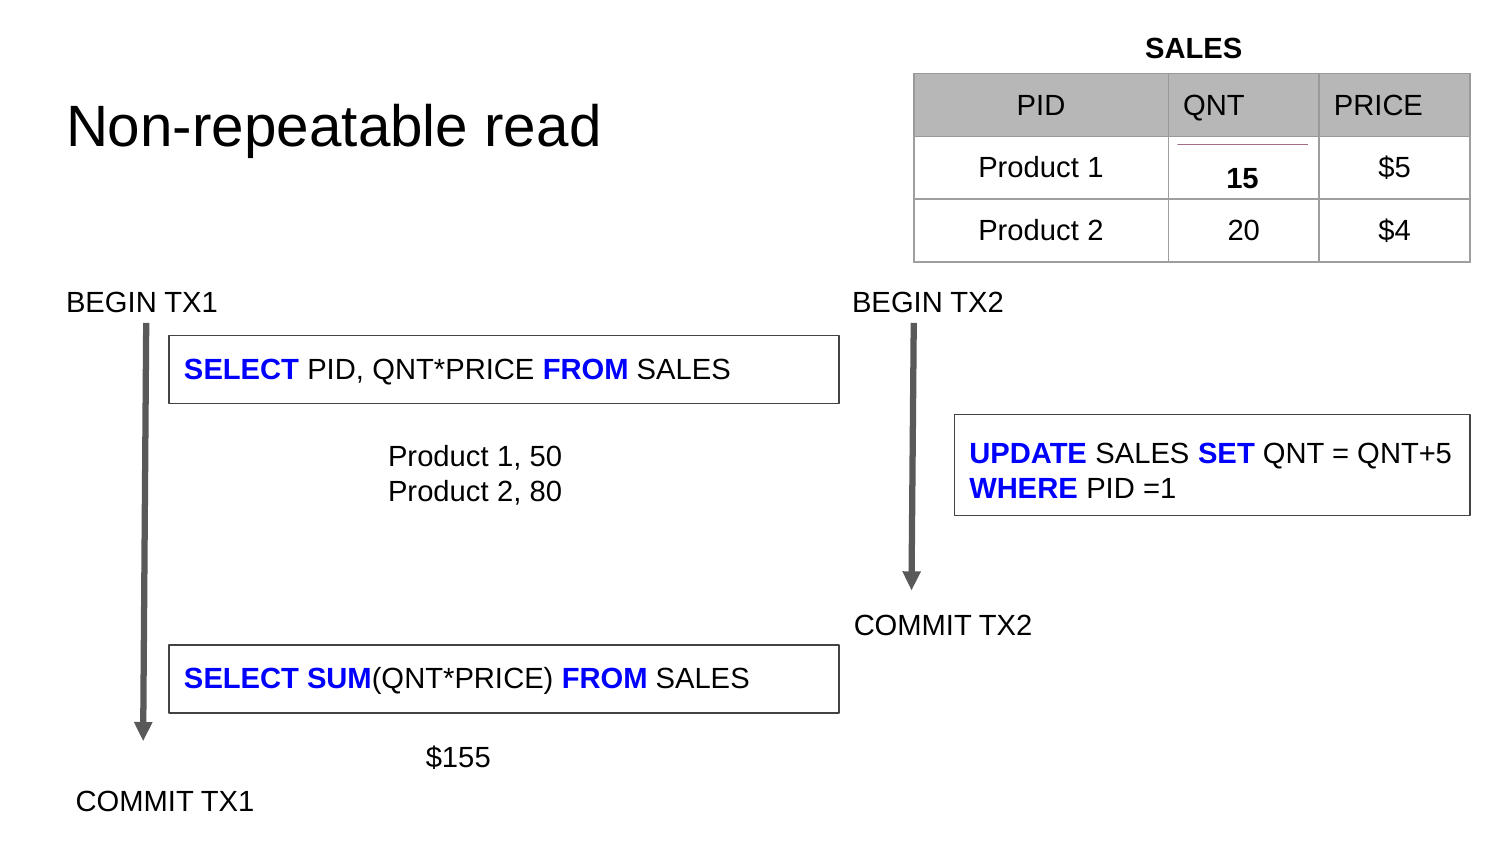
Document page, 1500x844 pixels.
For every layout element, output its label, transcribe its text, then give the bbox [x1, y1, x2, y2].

text_box SELECT SUM(QNT*PRICE) FROM SALES [168, 644, 839, 714]
table_cell $5 [1320, 137, 1469, 198]
text_box SELECT PID, QNT*PRICE FROM SALES [168, 335, 839, 404]
text_box 15 [1172, 144, 1313, 198]
table_cell Product 2 [915, 200, 1168, 261]
table_header QNT [1169, 74, 1318, 136]
table_cell 20 [1169, 200, 1318, 261]
title Non-repeatable read [51, 72, 624, 167]
table_header PID [915, 74, 1168, 136]
text_box UPDATE SALES SET QNT = QNT+5 WHERE PID =1 [954, 414, 1471, 516]
text_box BEGIN TX1 [51, 267, 235, 322]
text_box COMMIT TX1 [60, 767, 278, 821]
text_box COMMIT TX2 [838, 591, 1056, 645]
text_box $155 [410, 722, 542, 792]
text_box SALES [1130, 13, 1280, 68]
table_cell $4 [1320, 200, 1469, 261]
table_header PRICE [1320, 74, 1469, 136]
text_box Product 1, 50 Product 2, 80 [373, 421, 579, 491]
table_cell 10 [1169, 137, 1318, 198]
table_cell Product 1 [915, 137, 1168, 198]
text_box BEGIN TX2 [837, 267, 1021, 322]
